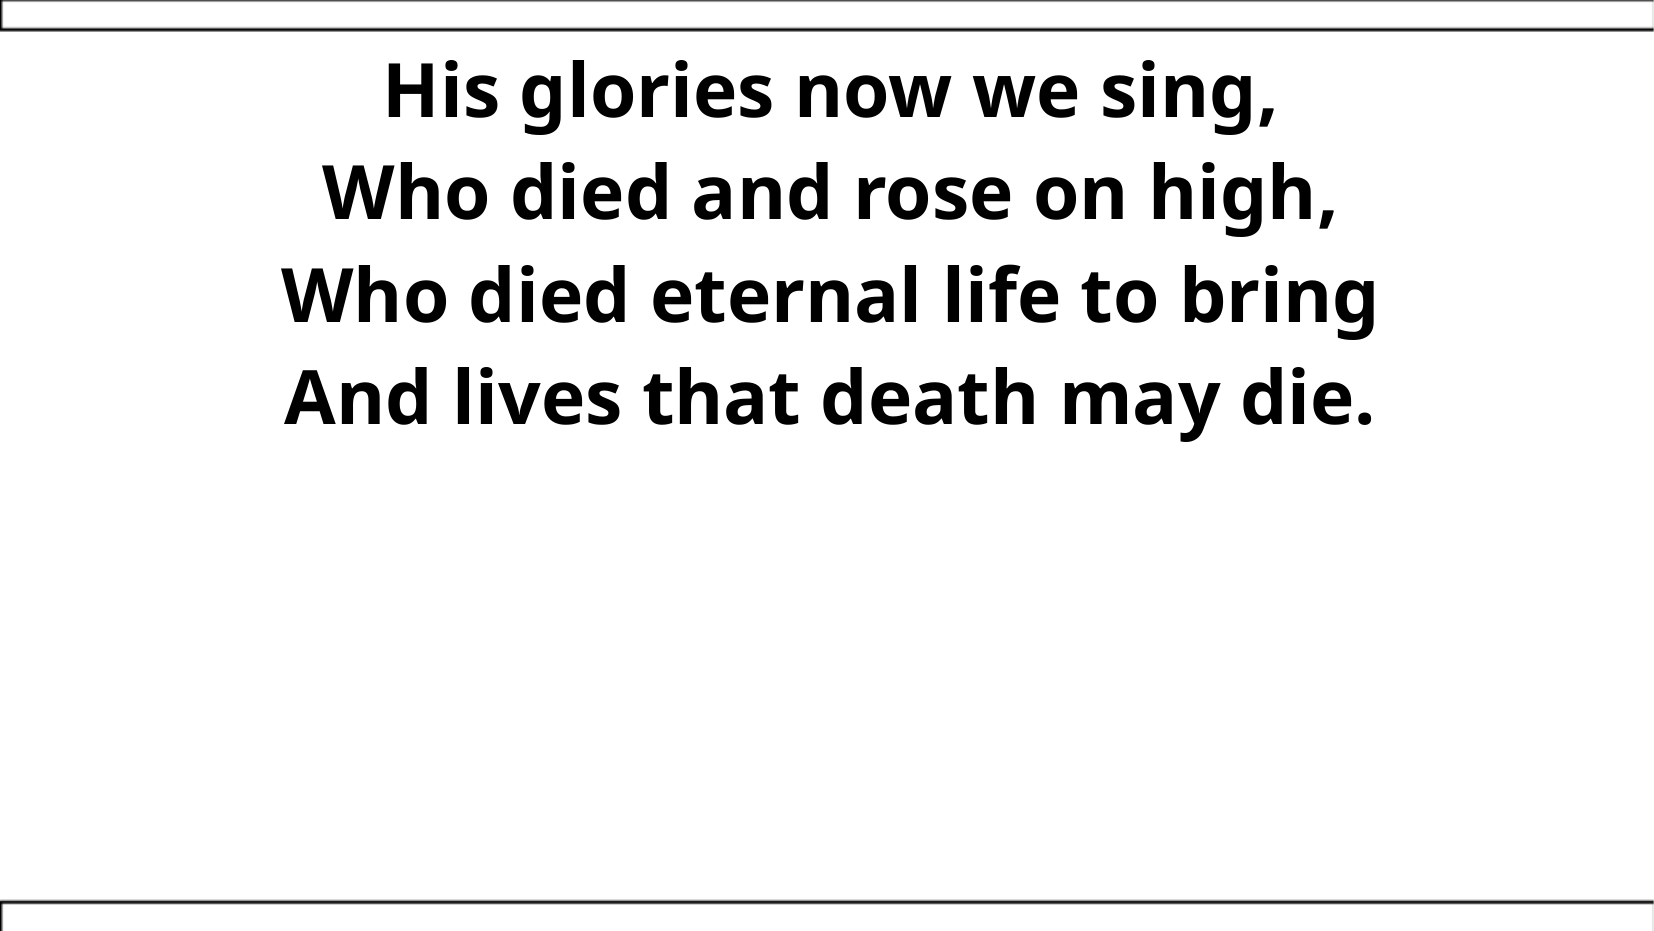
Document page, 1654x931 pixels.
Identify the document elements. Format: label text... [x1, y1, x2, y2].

picture [0, 0, 1654, 931]
text_box His glories now we sing, Who died and rose on high, Who died eternal life to bring And lives that death may die. [88, 30, 1574, 445]
